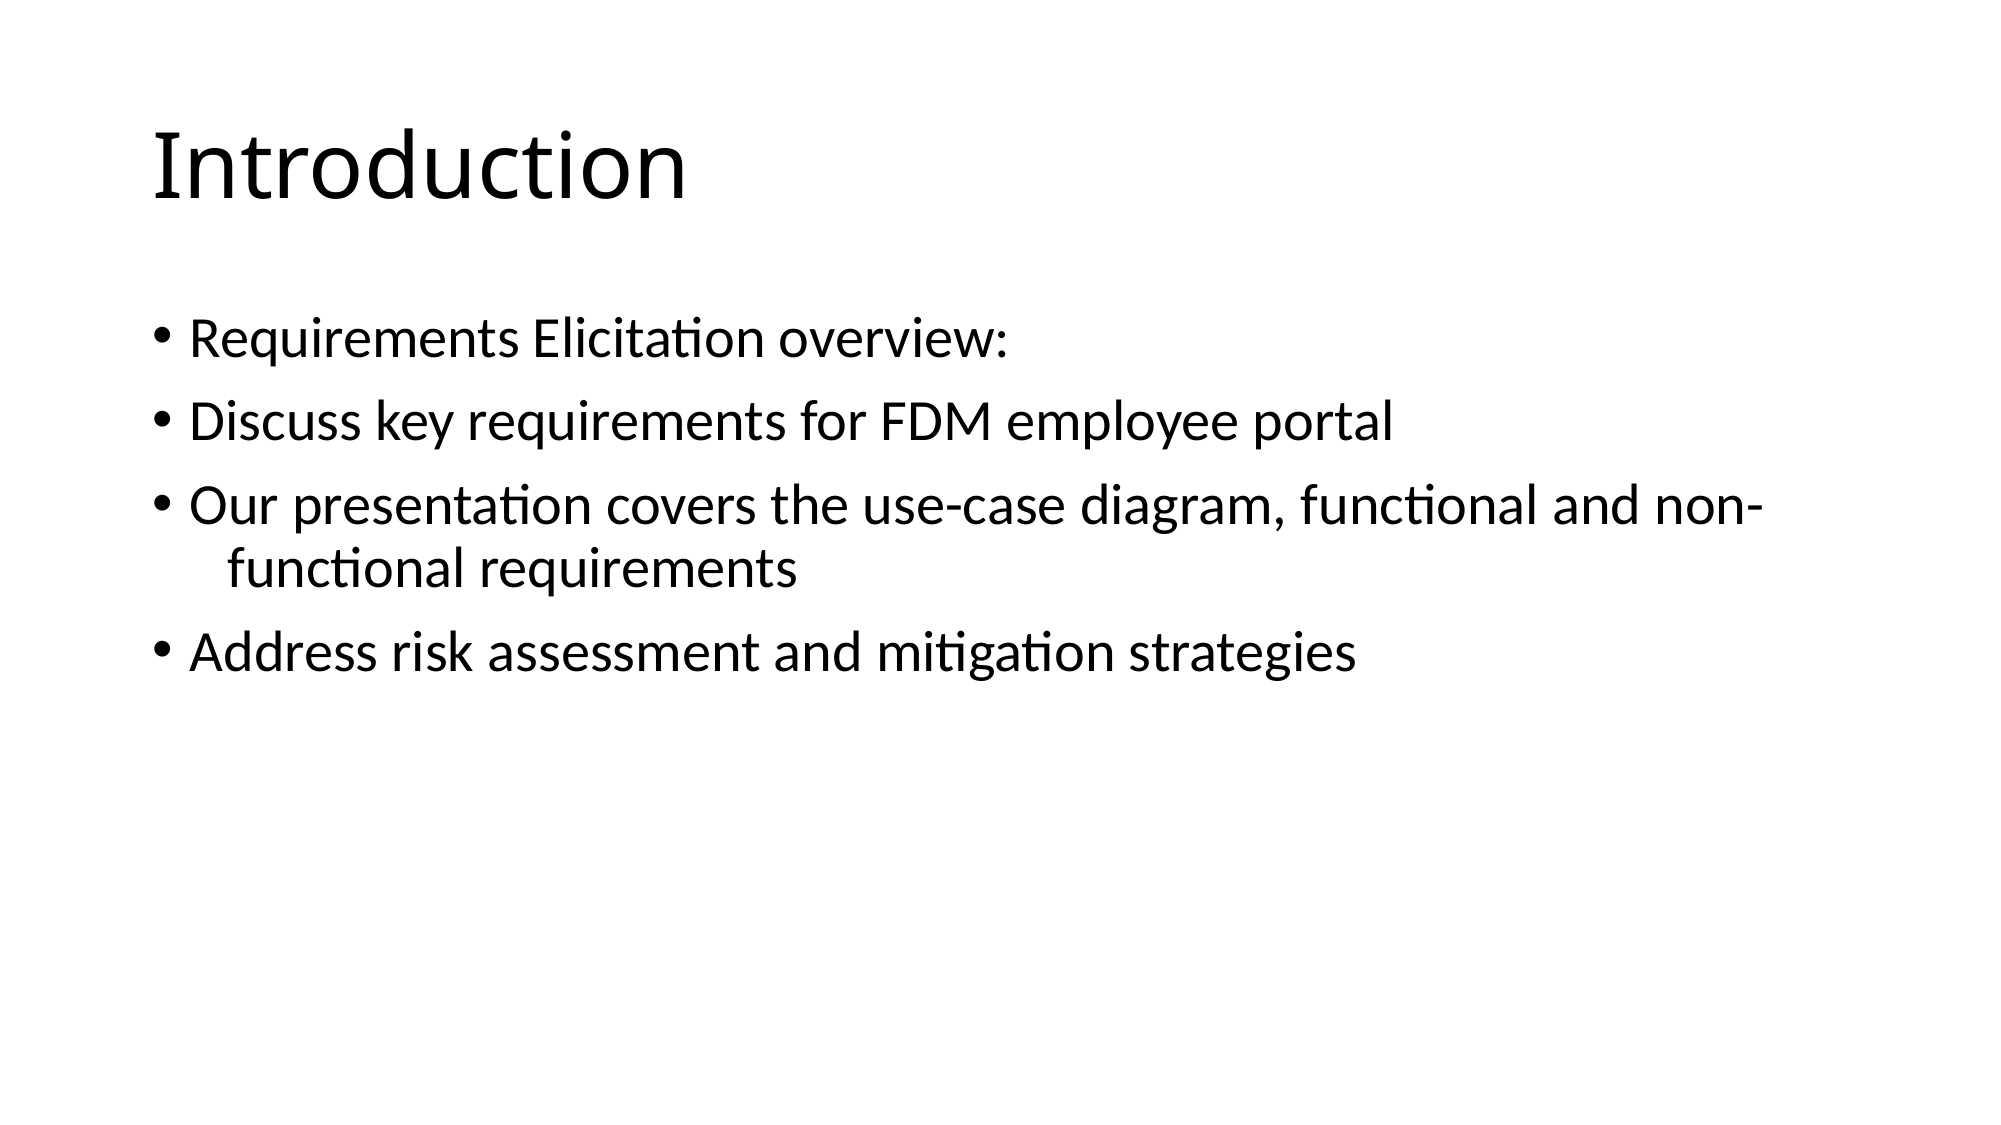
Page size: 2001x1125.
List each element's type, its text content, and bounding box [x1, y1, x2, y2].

list Requirements Elicitation overview: Discuss key requirements for FDM employee portal Our presentation covers the use-case diagram, functional and non-functional requirements Address risk assessment and mitigation strategies [137, 299, 1863, 738]
title Introduction [137, 59, 1863, 278]
